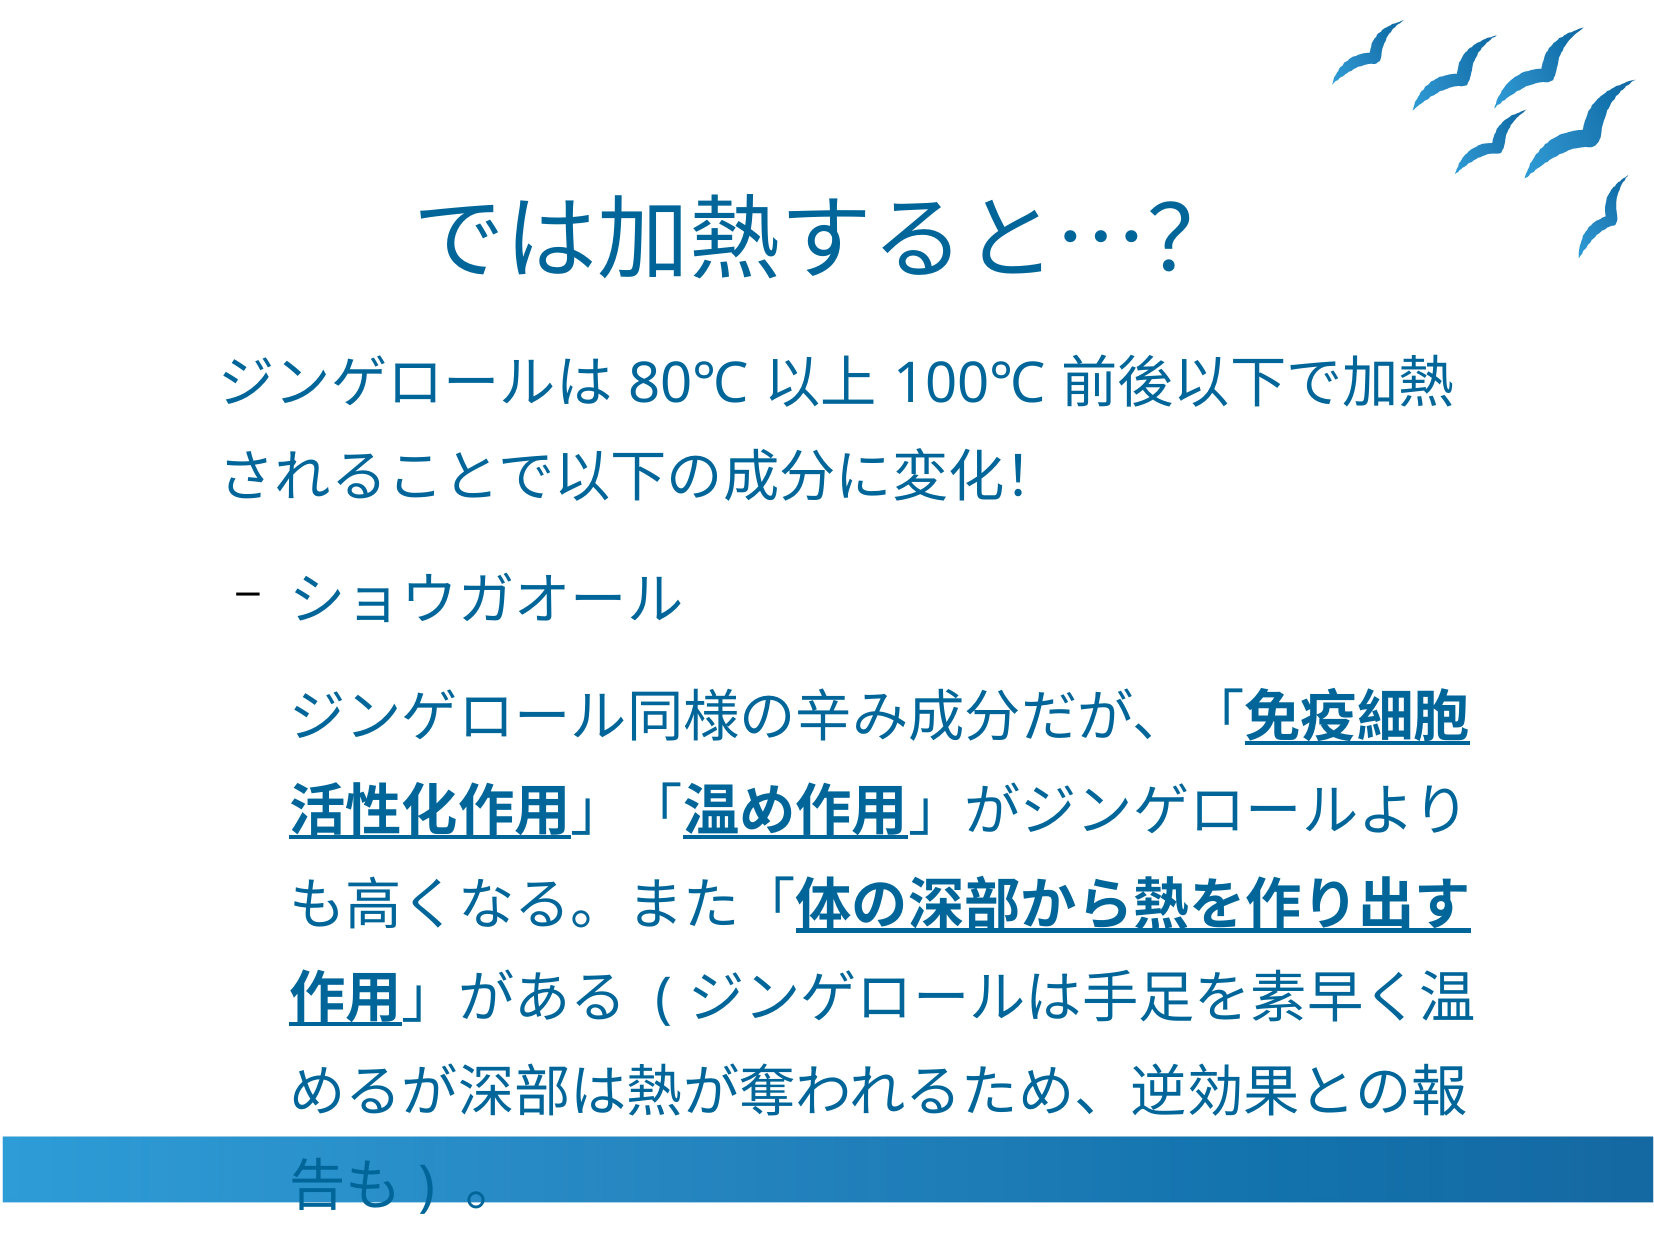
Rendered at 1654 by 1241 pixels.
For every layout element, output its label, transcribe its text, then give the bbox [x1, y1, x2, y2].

picture [0, 0, 1654, 1241]
title では加熱すると…？ [147, 165, 1506, 299]
list ジンゲロールは80℃以上100℃前後以下で加熱されることで以下の成分に変化！ ショウガオール ジンゲロール同様の辛み成分だが、「免疫細胞活性化作用」「温め作用」がジンゲロールよりも高くなる。また「体の深部から熱を作り出す作用」がある (ジンゲロールは手足を素早く温めるが深部は熱が奪われるため、逆効果との報告も) 。 その他にも生理痛をはじめとした「痛み」、「炎症」の元になるプロスタグランジンというホルモンの働きを抑える作用があるとのこと。 [147, 324, 1506, 1149]
